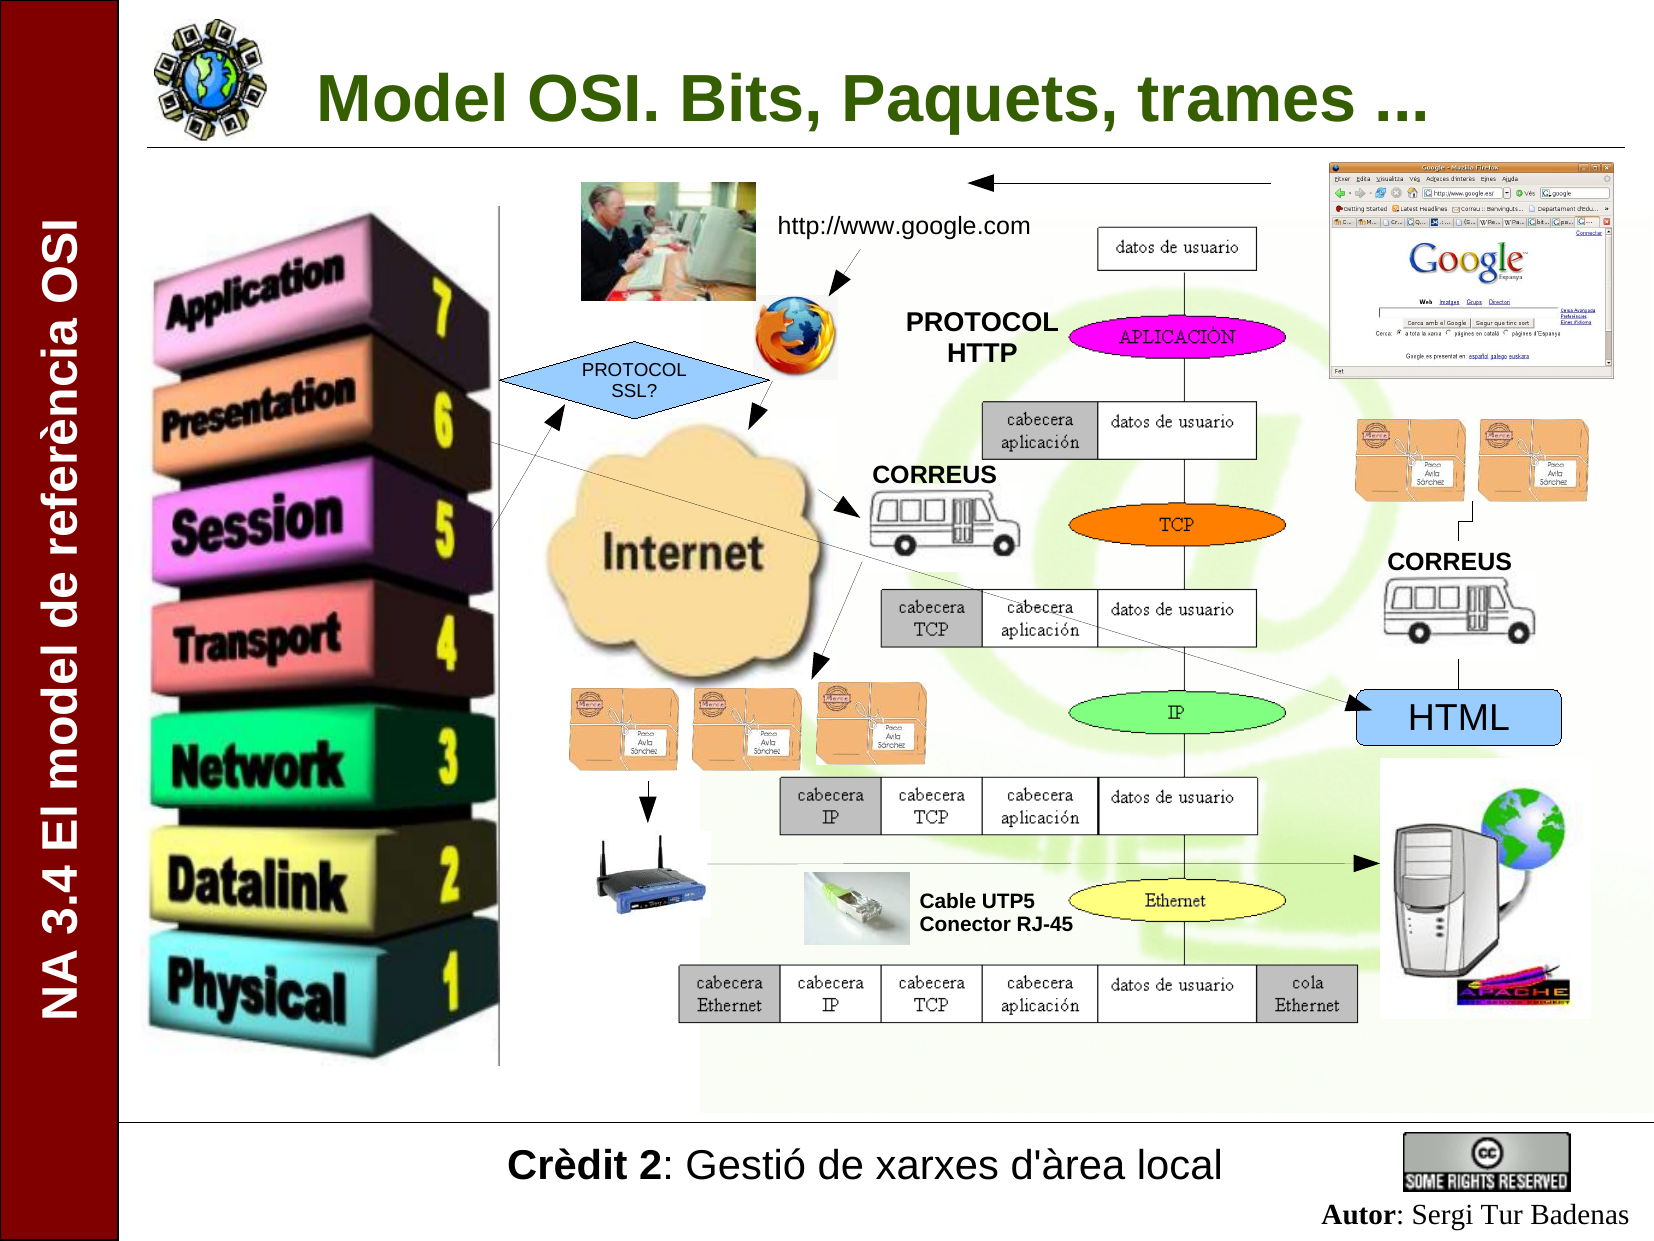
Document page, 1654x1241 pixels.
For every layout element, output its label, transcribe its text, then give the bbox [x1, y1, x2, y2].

text_box PROTOCOL SSL? [499, 341, 770, 419]
title Model OSI. Bits, Paquets, trames ... [129, 49, 1619, 148]
text_box PROTOCOL HTTP [879, 300, 1085, 376]
text_box HTML [1356, 689, 1562, 746]
text_box CORREUS [1372, 540, 1545, 584]
text_box CORREUS [857, 452, 1030, 496]
picture [542, 162, 1654, 1113]
picture [140, 206, 500, 1066]
text_box http://www.google.com [762, 204, 1049, 248]
text_box Cable UTP5 Conector RJ-45 [904, 882, 1088, 944]
picture [542, 418, 550, 441]
picture [1403, 1132, 1571, 1192]
picture [154, 19, 268, 49]
